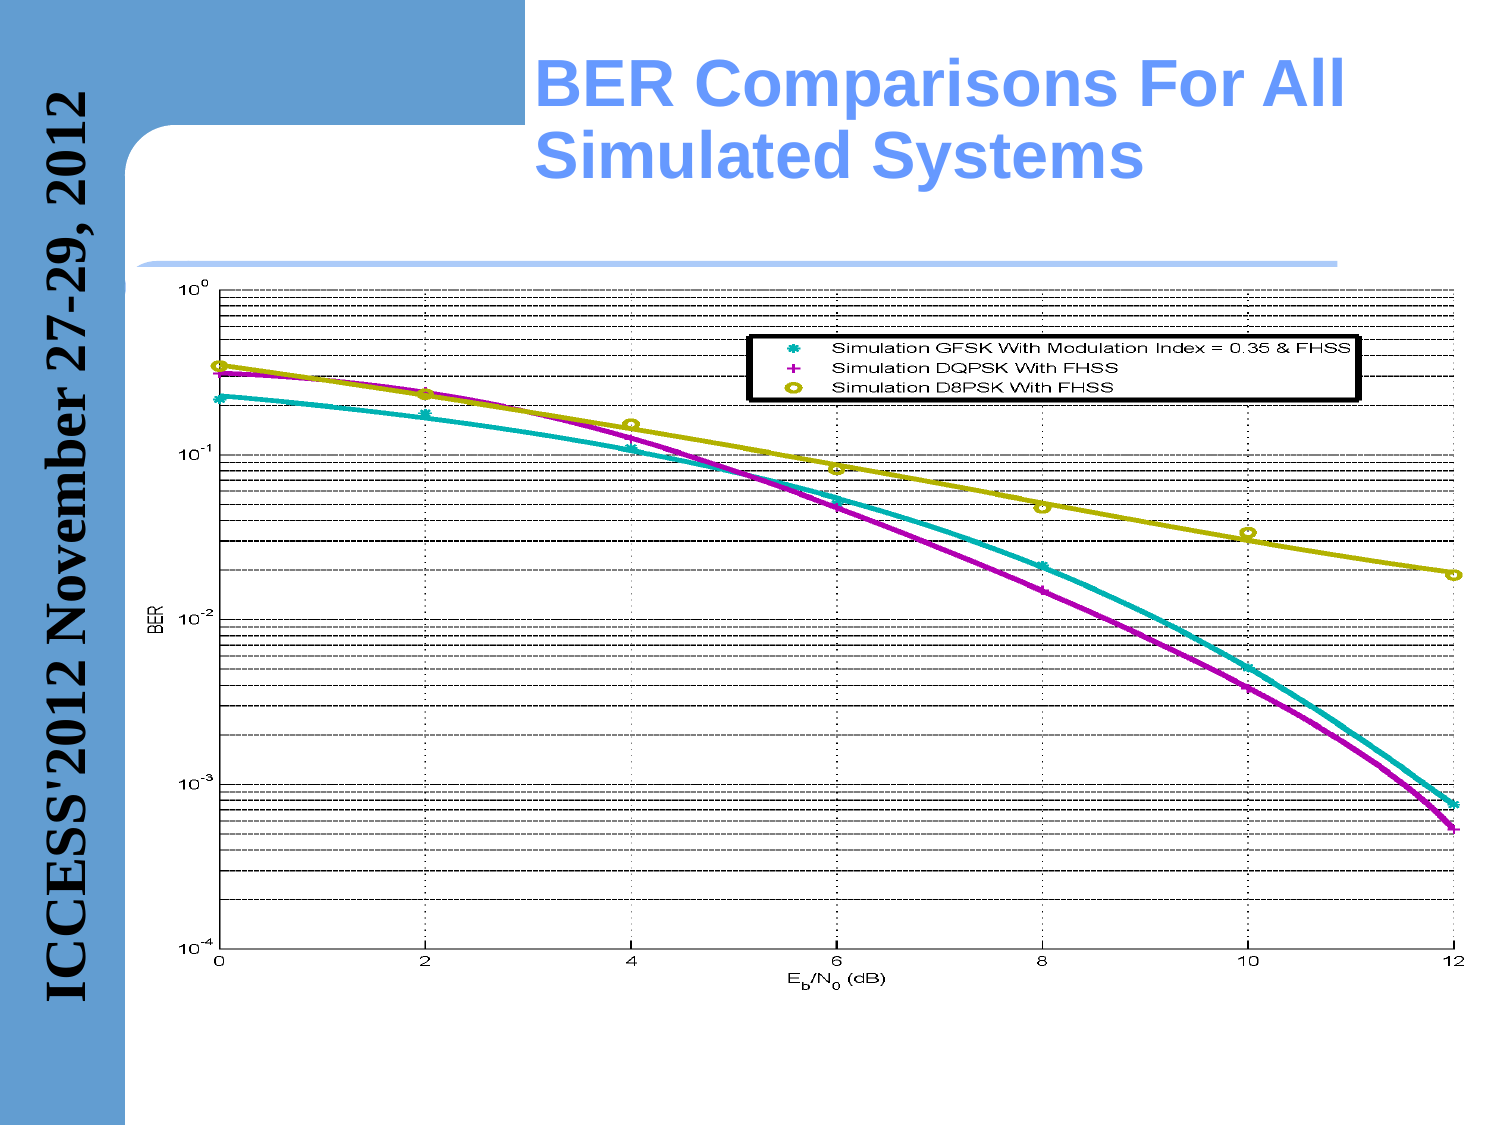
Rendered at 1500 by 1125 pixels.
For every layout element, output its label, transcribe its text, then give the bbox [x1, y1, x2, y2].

picture [126, 267, 1491, 1000]
title BER Comparisons For All Simulated Systems [519, 0, 1495, 200]
